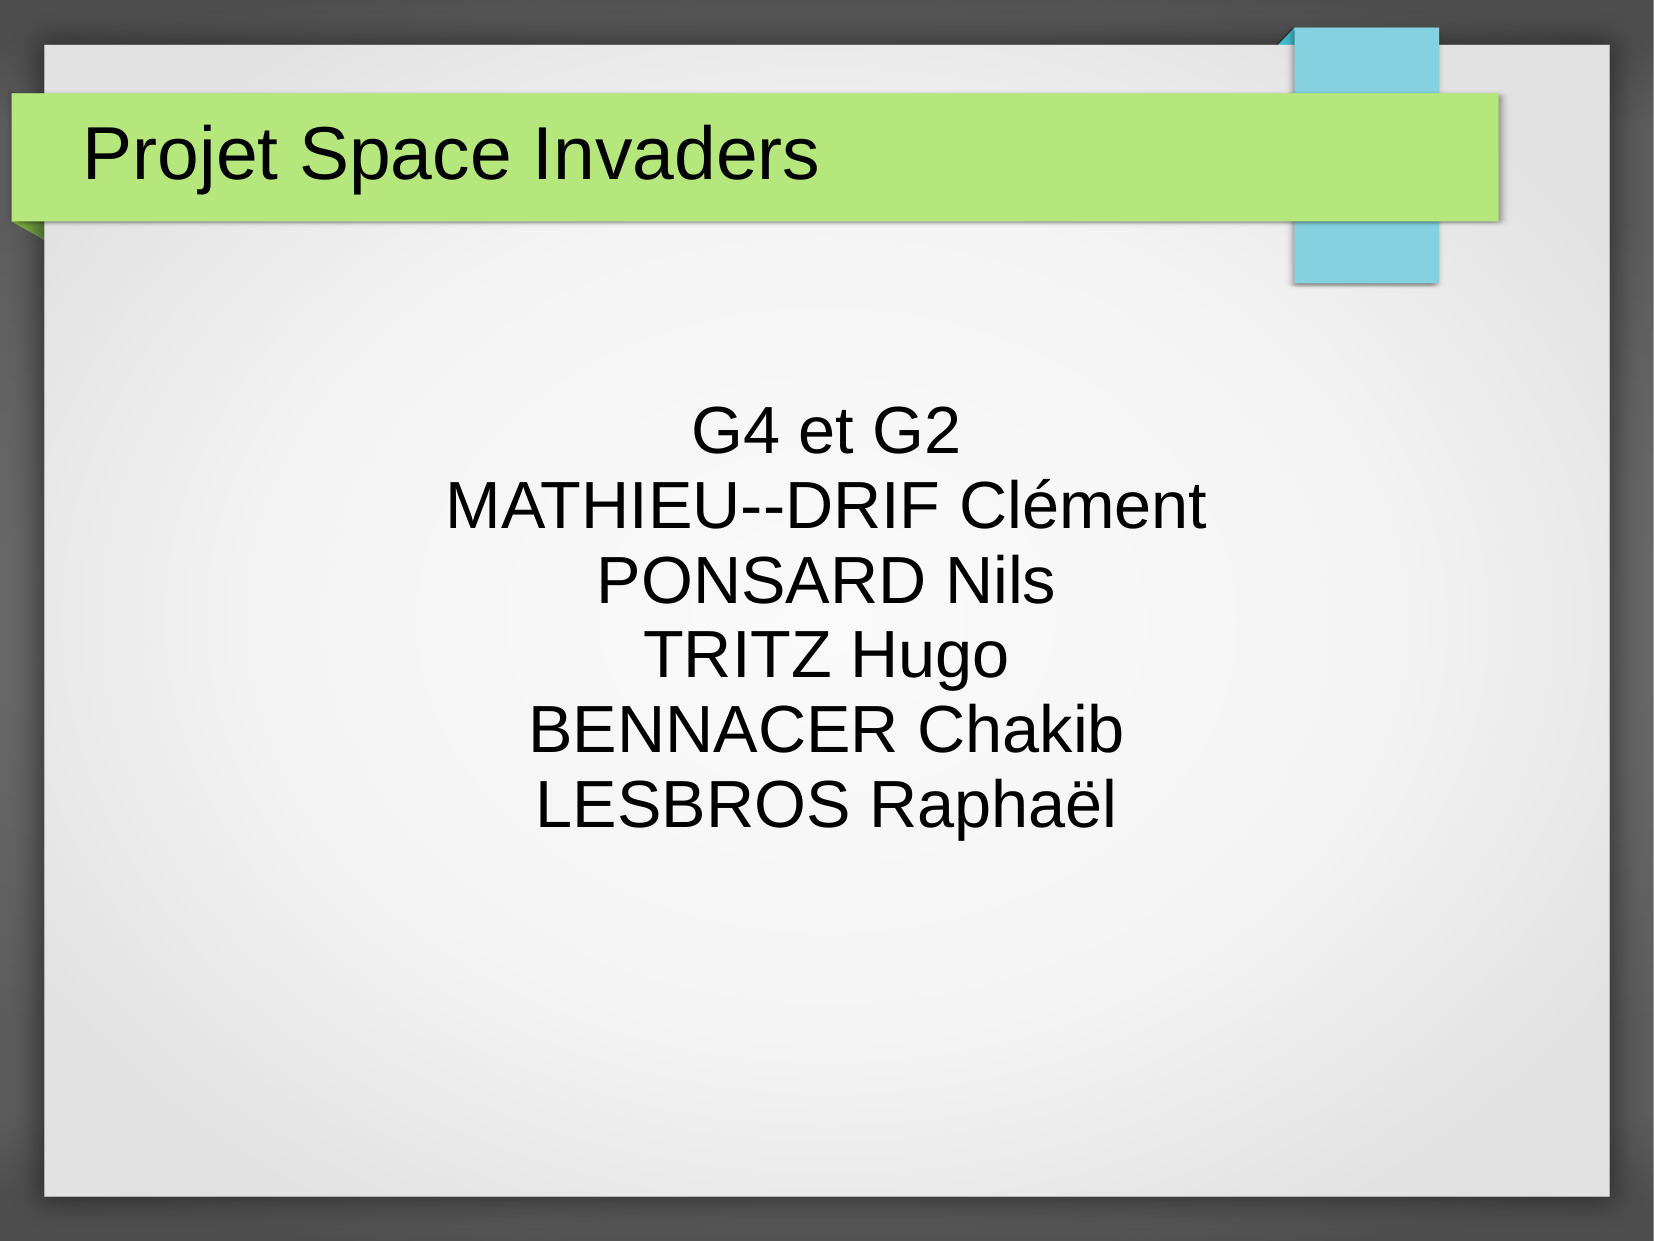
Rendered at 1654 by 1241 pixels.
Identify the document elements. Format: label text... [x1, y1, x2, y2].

title Projet Space Invaders [82, 94, 1264, 213]
picture [0, 0, 1654, 1241]
subtitle G4 et G2 MATHIEU--DRIF Clément PONSARD Nils TRITZ Hugo BENNACER Chakib LESBROS Raphaël [82, 295, 1571, 1015]
